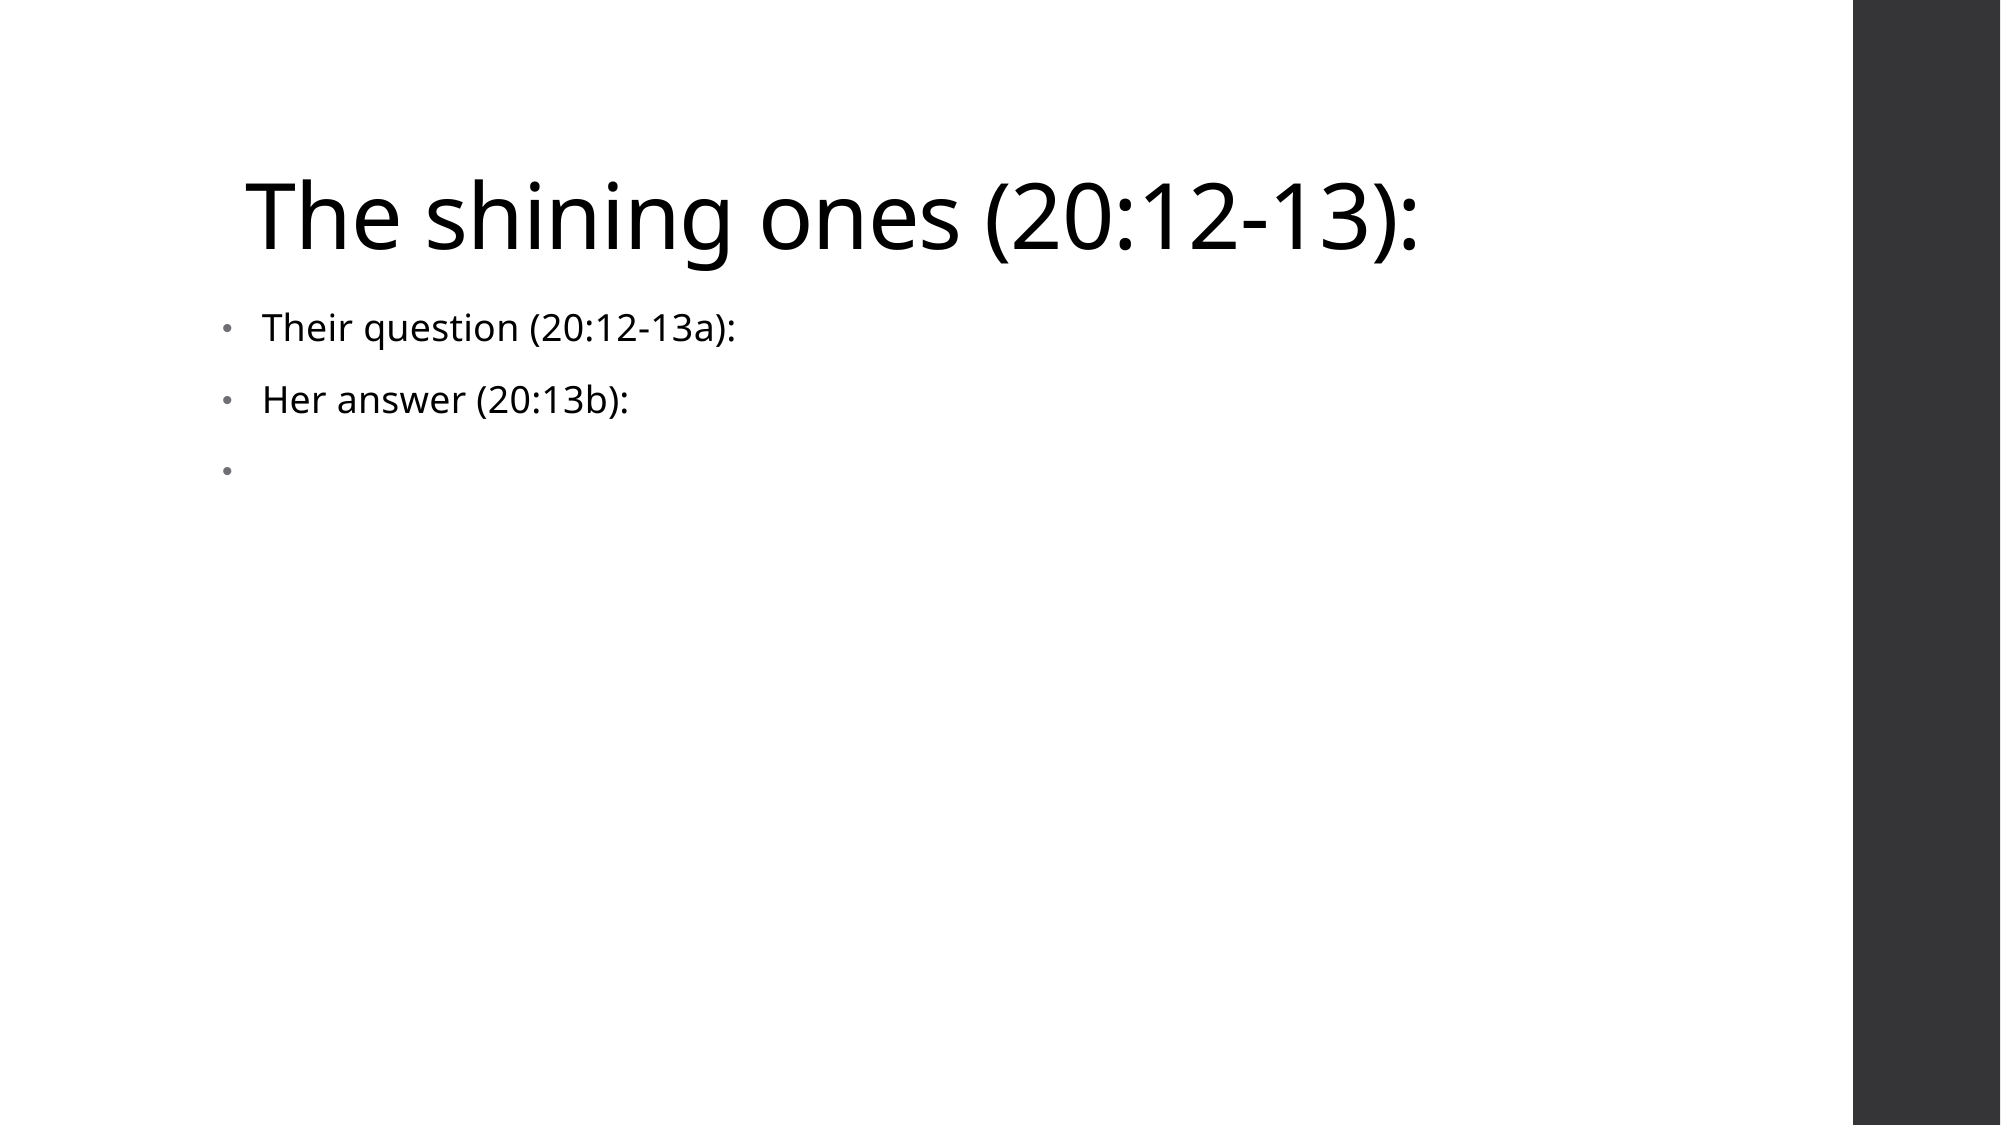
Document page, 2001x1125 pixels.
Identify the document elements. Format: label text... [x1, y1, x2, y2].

title The shining ones (20:12-13): [206, 60, 1797, 278]
list Their question (20:12-13a): Her answer (20:13b): [206, 299, 1617, 1014]
